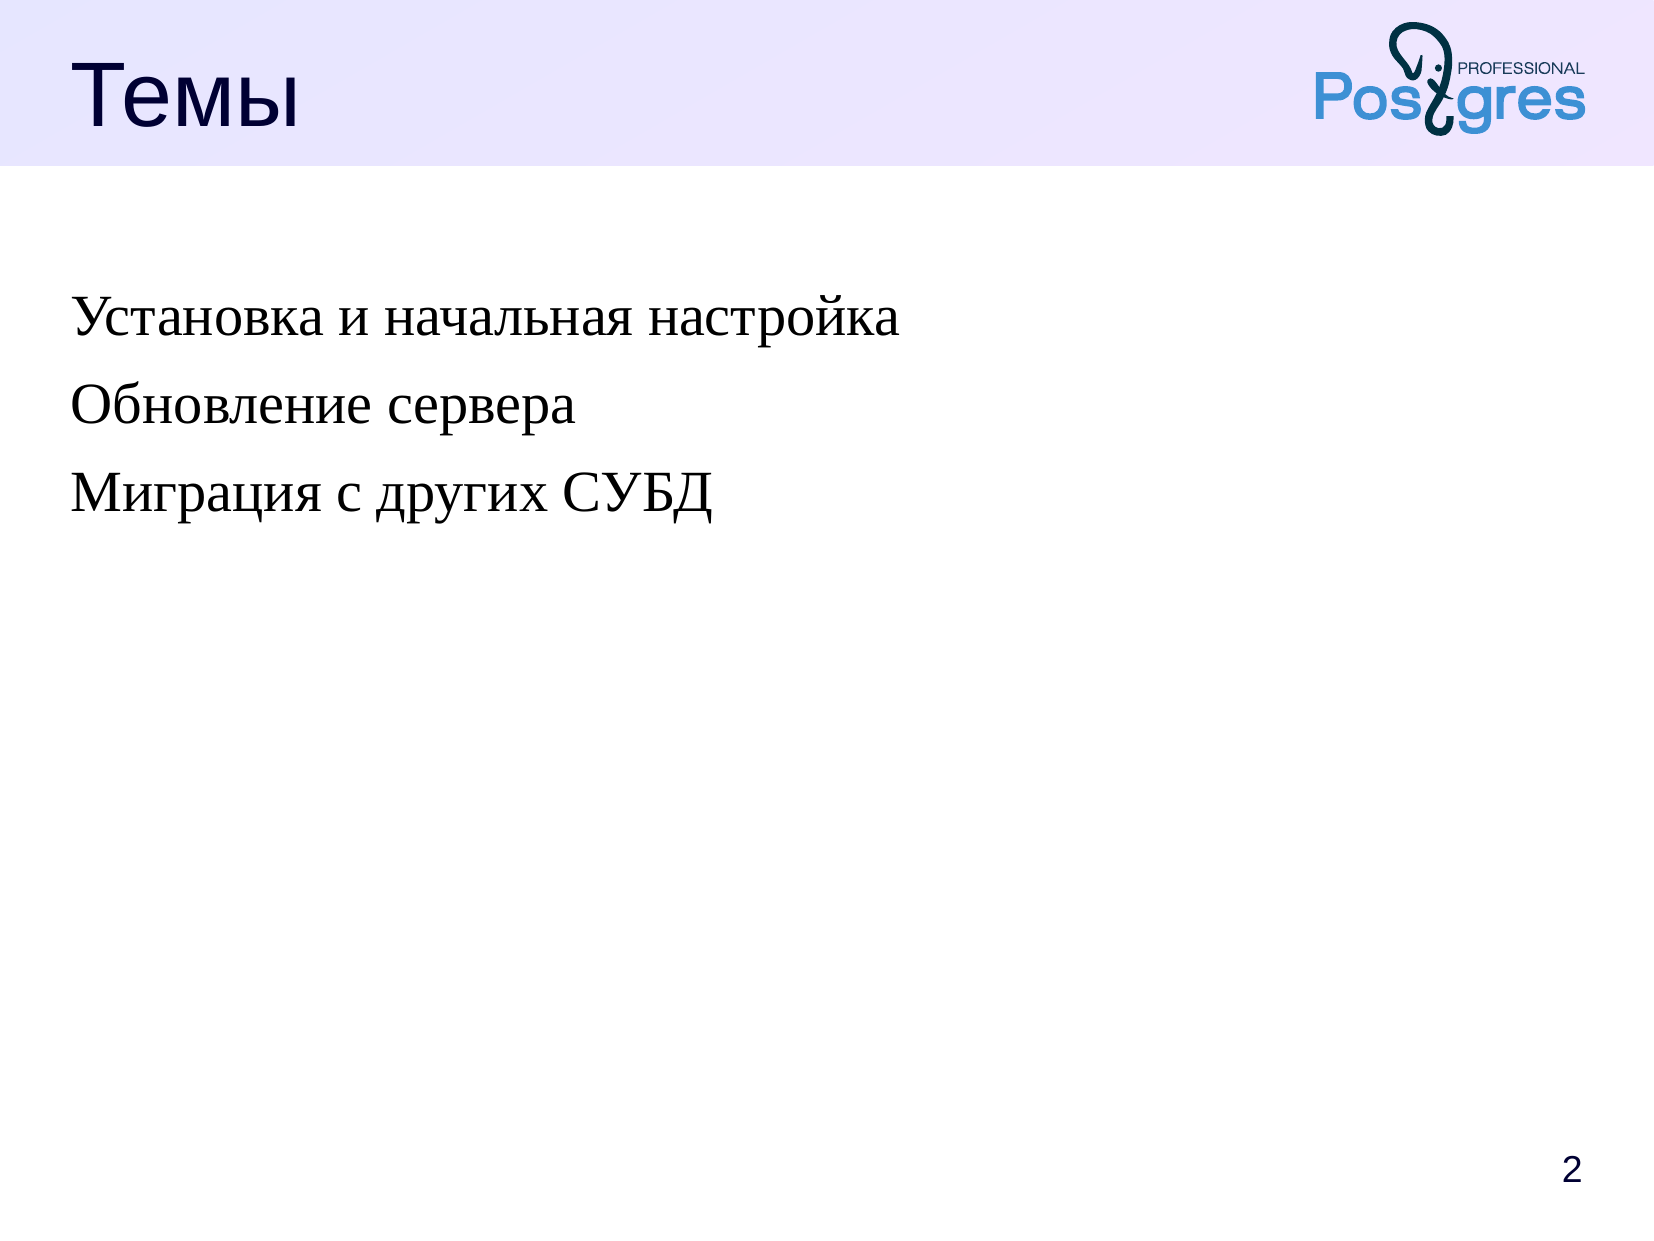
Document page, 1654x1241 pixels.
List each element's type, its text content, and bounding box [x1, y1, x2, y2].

title Темы [70, 43, 1241, 147]
list Установка и начальная настройка Обновление сервера Миграция с других СУБД [70, 283, 1583, 1134]
